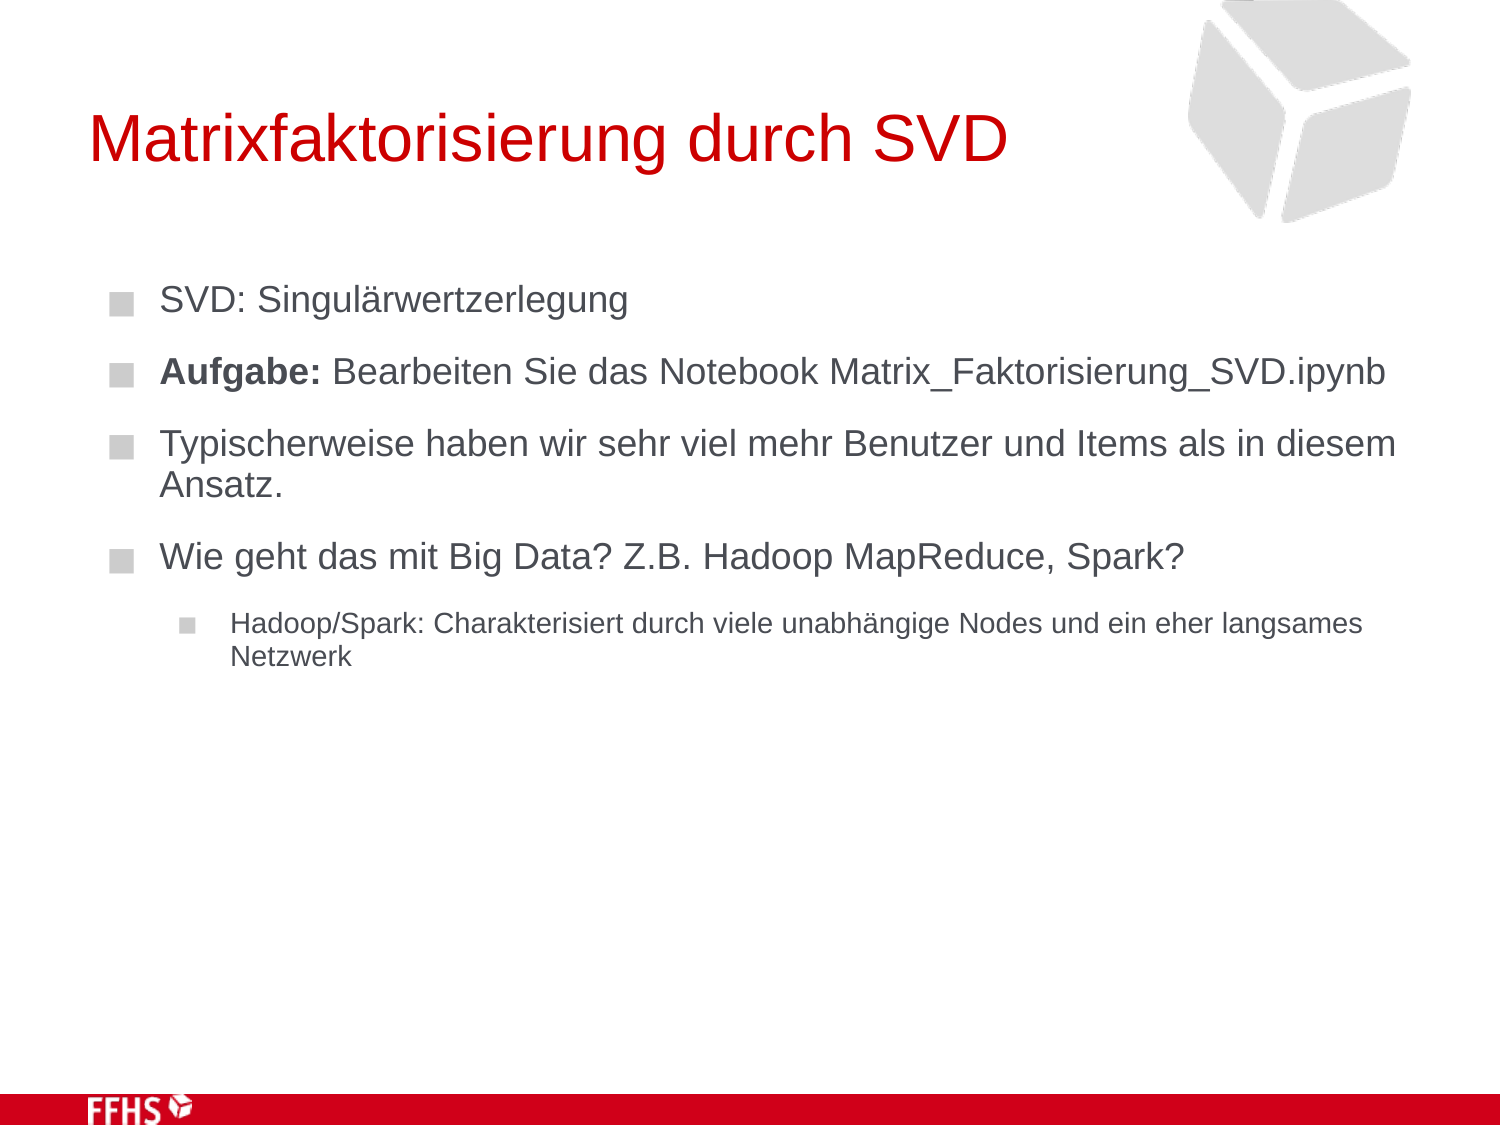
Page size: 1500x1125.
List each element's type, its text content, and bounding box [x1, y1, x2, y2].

list SVD: Singulärwertzerlegung Aufgabe: Bearbeiten Sie das Notebook Matrix_Faktorisierung_SVD.ipynb Typischerweise haben wir sehr viel mehr Benutzer und Items als in diesem Ansatz. Wie geht das mit Big Data? Z.B. Hadoop MapReduce, Spark? Hadoop/Spark: Charakterisiert durch viele unabhängige Nodes und ein eher langsames Netzwerk [88, 278, 1412, 1000]
picture [0, 1094, 1500, 1125]
title Matrixfaktorisierung durch SVD [88, 56, 1176, 220]
picture [1188, 0, 1411, 223]
